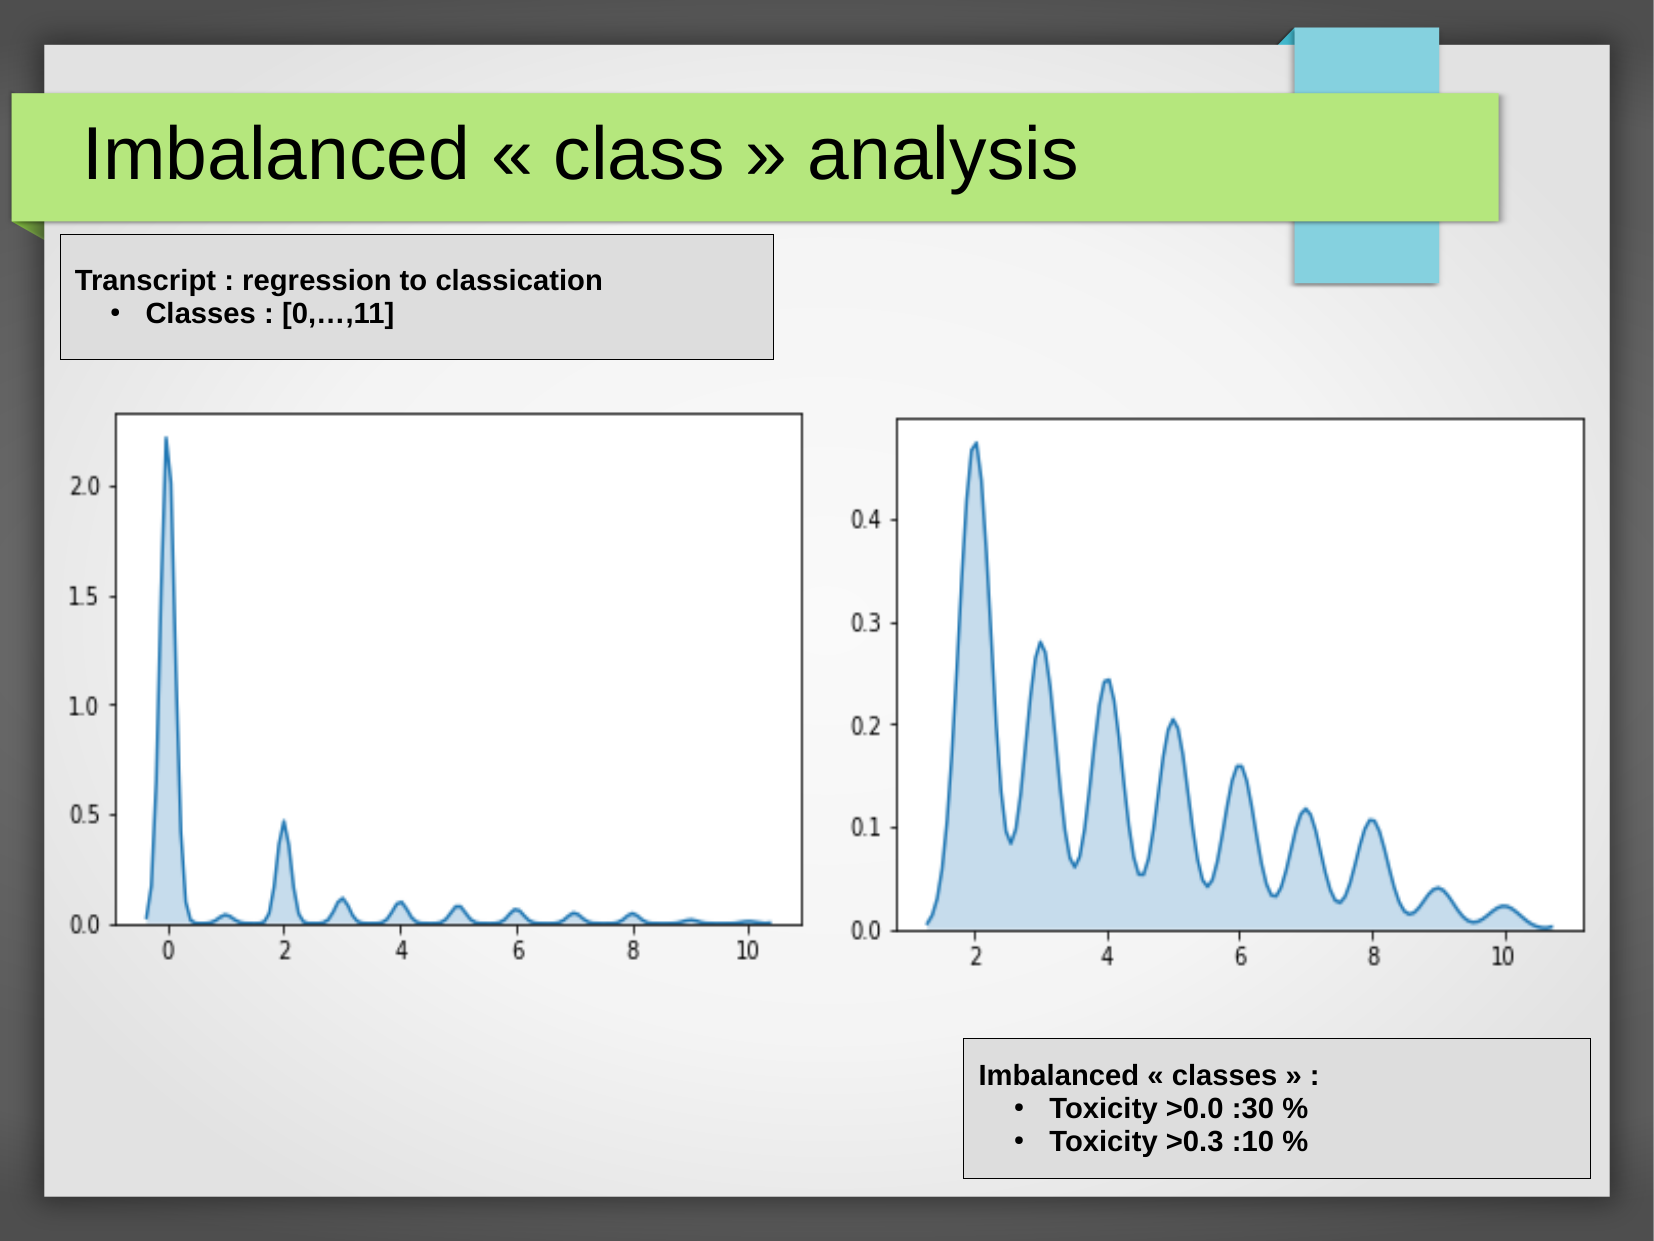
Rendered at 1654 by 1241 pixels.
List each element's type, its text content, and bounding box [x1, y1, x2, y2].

picture [0, 0, 1654, 1241]
text_box Transcript : regression to classication Classes : [0,…,11] [60, 234, 774, 360]
text_box Imbalanced « classes » : Toxicity >0.0 :30 % Toxicity >0.3 :10 % [963, 1038, 1591, 1179]
title Imbalanced « class » analysis [82, 94, 1483, 213]
